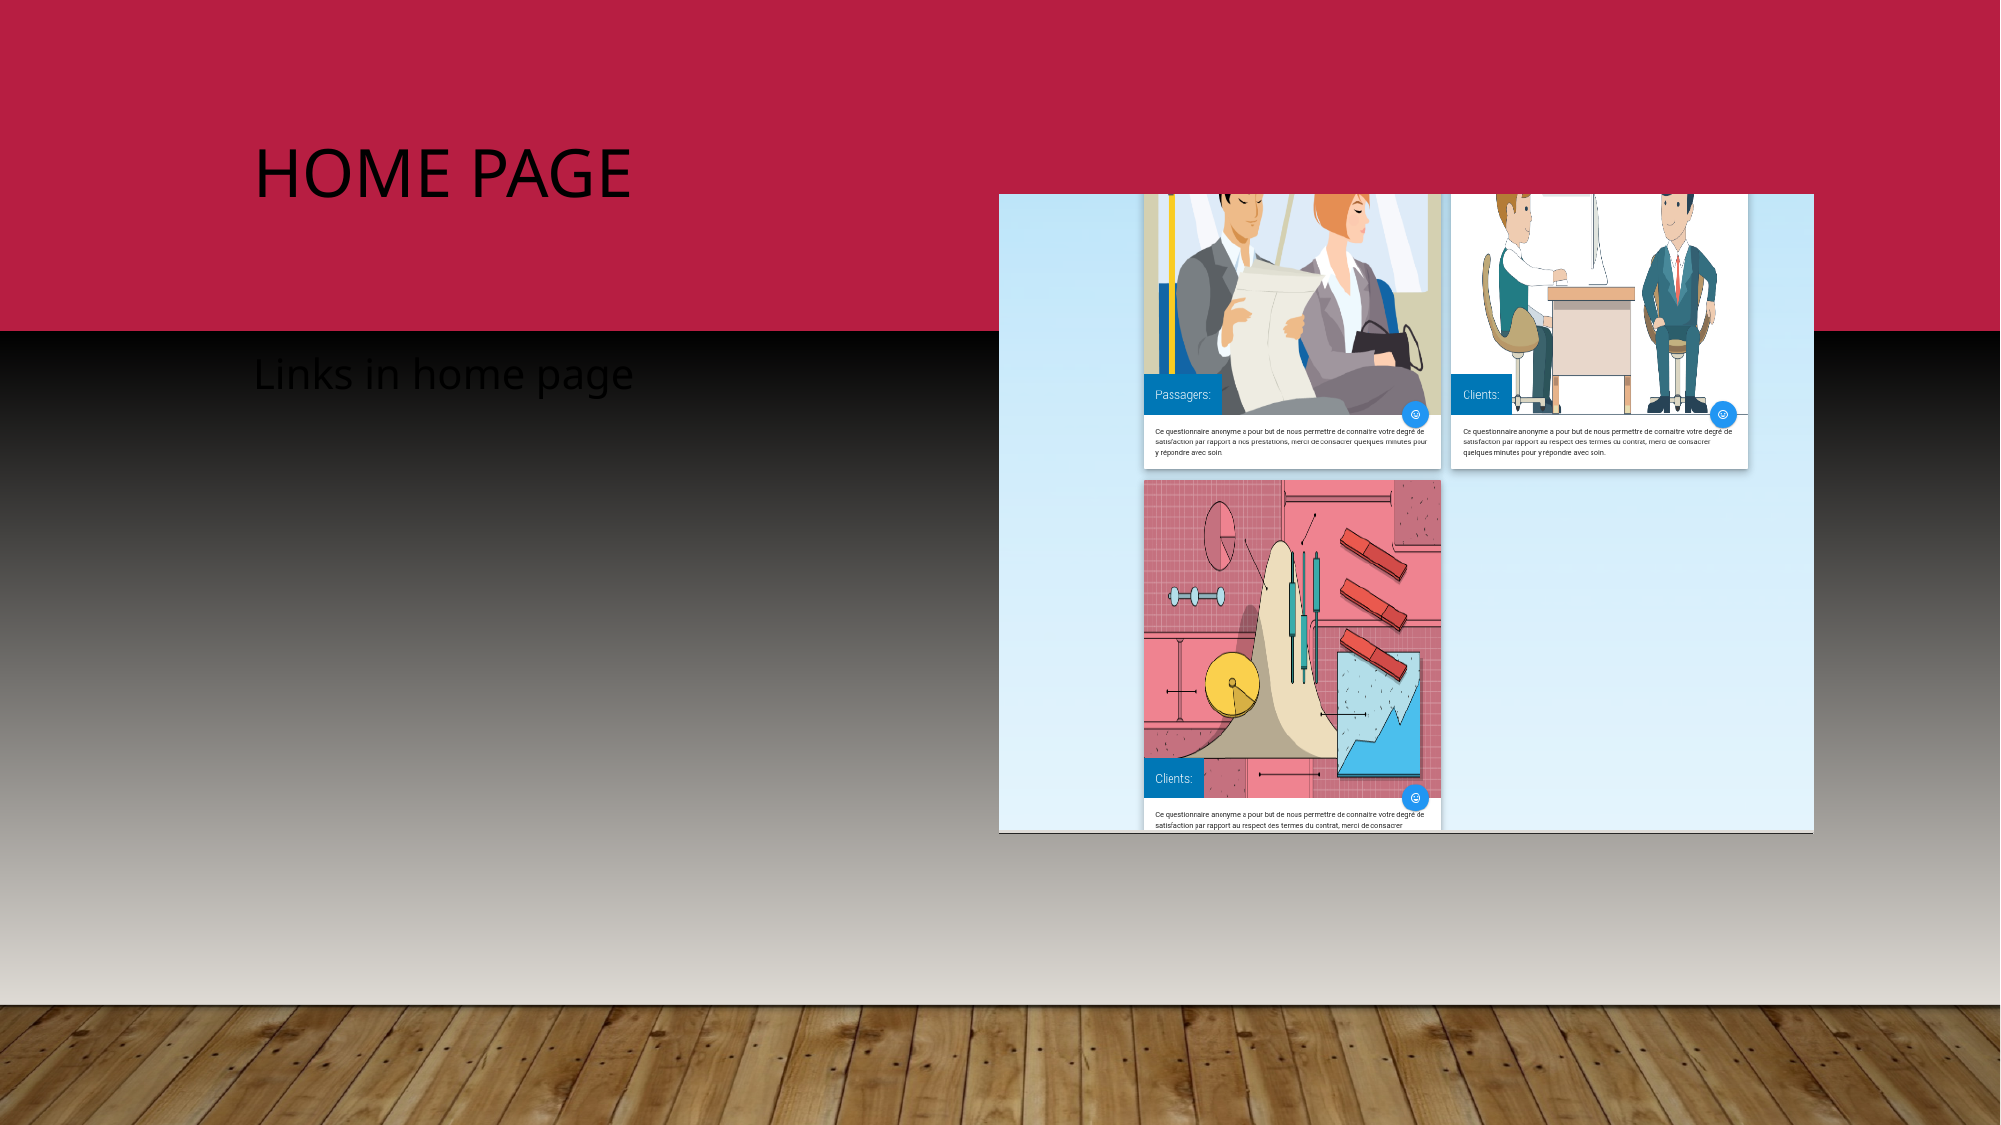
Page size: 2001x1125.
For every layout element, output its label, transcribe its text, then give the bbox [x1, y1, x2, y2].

text_box [0, 0, 2000, 1005]
picture [0, 1005, 2000, 1125]
list Links in home page [238, 330, 923, 897]
title Home Page [238, 131, 924, 305]
picture [999, 195, 1814, 834]
